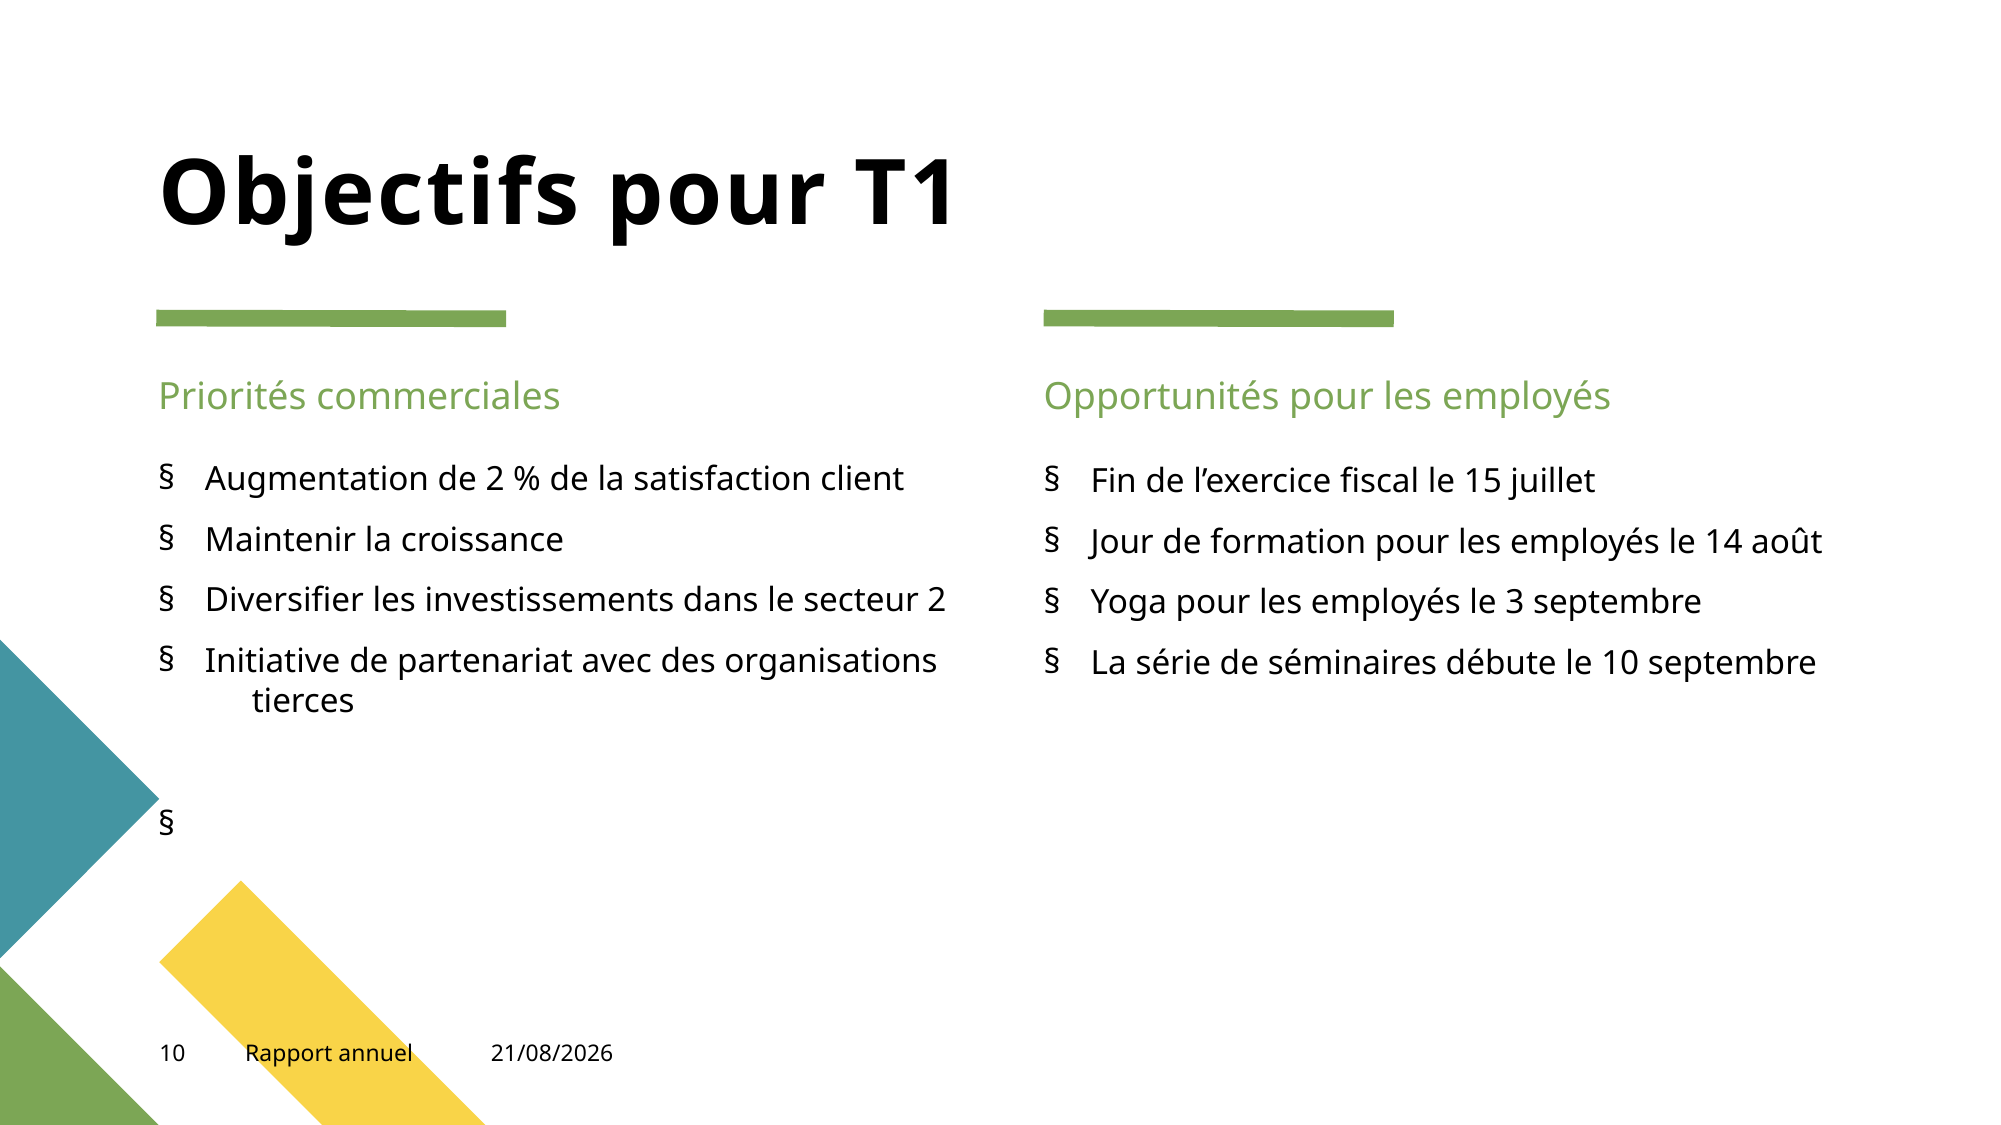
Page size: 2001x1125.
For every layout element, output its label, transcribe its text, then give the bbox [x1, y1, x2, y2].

text_box Rapport annuel [245, 1038, 490, 1080]
text_box 10 [159, 1038, 245, 1080]
text_box 25 novembre 2020 [490, 1038, 707, 1080]
title Objectifs pour T1 [158, 144, 969, 245]
list Priorités commerciales [158, 377, 951, 444]
list Opportunités pour les employés [1043, 377, 1826, 444]
list Augmentation de 2 % de la satisfaction client Maintenir la croissance Diversifier les investissements dans le secteur 2 Initiative de partenariat avec des organisations tierces [158, 457, 951, 776]
list Fin de l’exercice fiscal le 15 juillet Jour de formation pour les employés le 14 août Yoga pour les employés le 3 septembre La série de séminaires débute le 10 septembre [1043, 459, 1824, 778]
